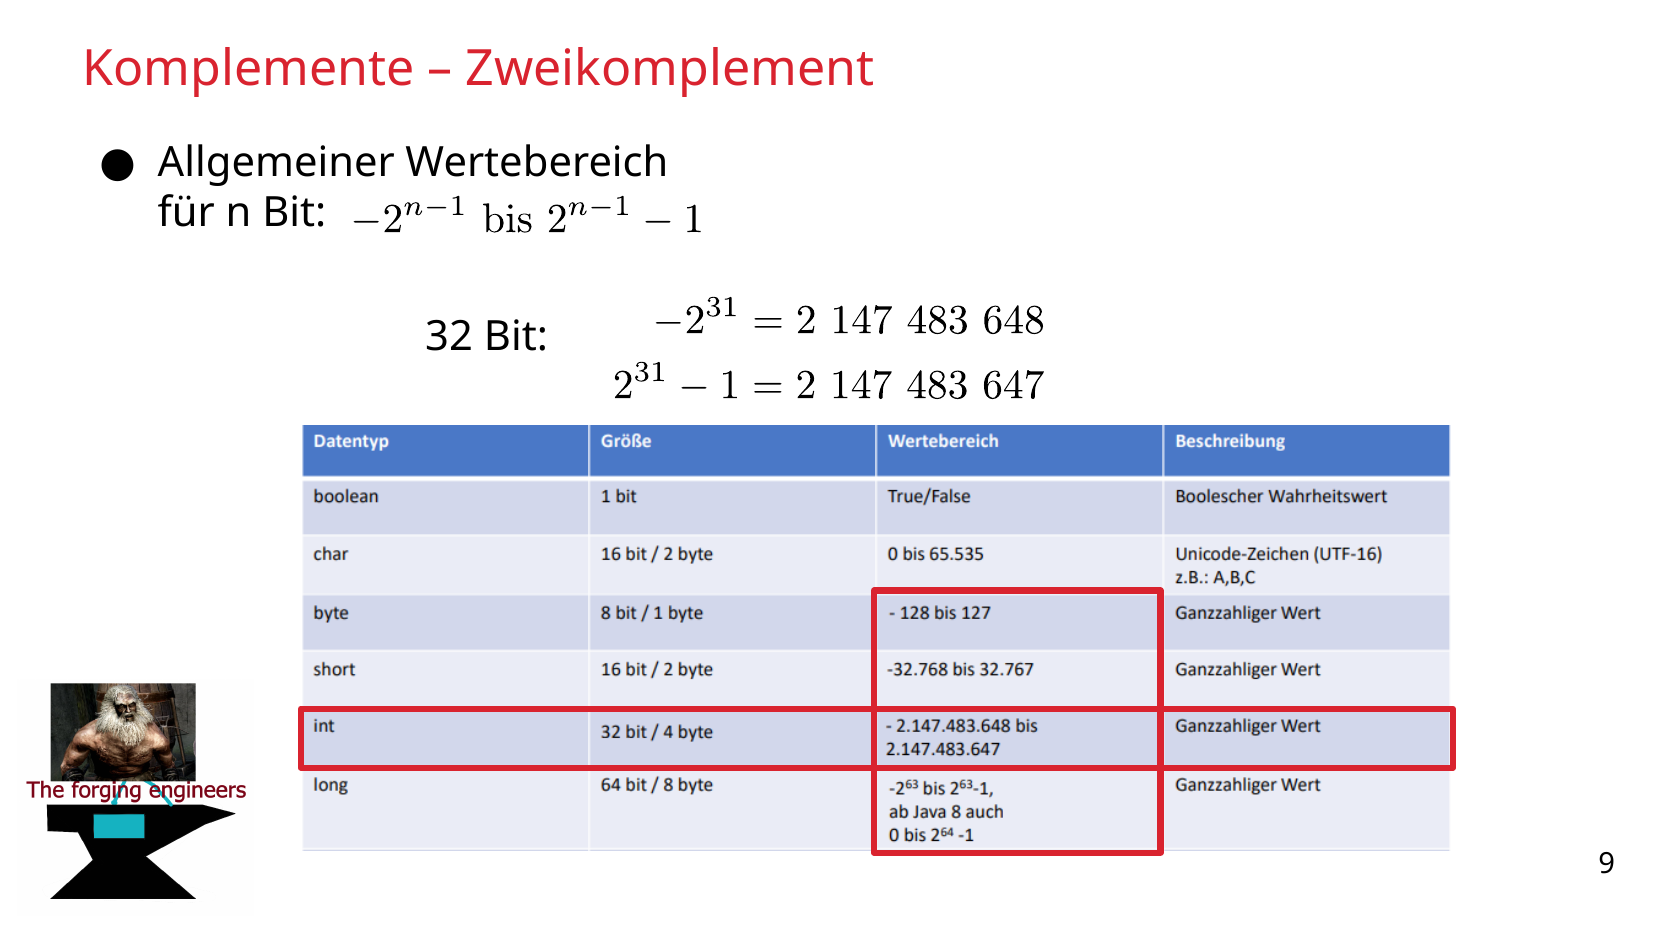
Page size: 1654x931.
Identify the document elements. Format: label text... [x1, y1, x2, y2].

picture [877, 771, 1157, 850]
picture [17, 679, 254, 916]
picture [1164, 712, 1450, 765]
picture [300, 425, 1453, 706]
picture [650, 295, 1045, 336]
picture [300, 771, 871, 851]
text_box 32 Bit: [425, 308, 579, 367]
picture [1164, 771, 1453, 851]
subtitle Allgemeiner Wertebereich für n Bit: [82, 134, 686, 252]
title Komplemente – Zweikomplement [82, 37, 1571, 95]
picture [611, 360, 1046, 401]
picture [304, 712, 871, 765]
picture [877, 594, 1157, 706]
picture [877, 712, 1157, 765]
picture [348, 194, 703, 235]
